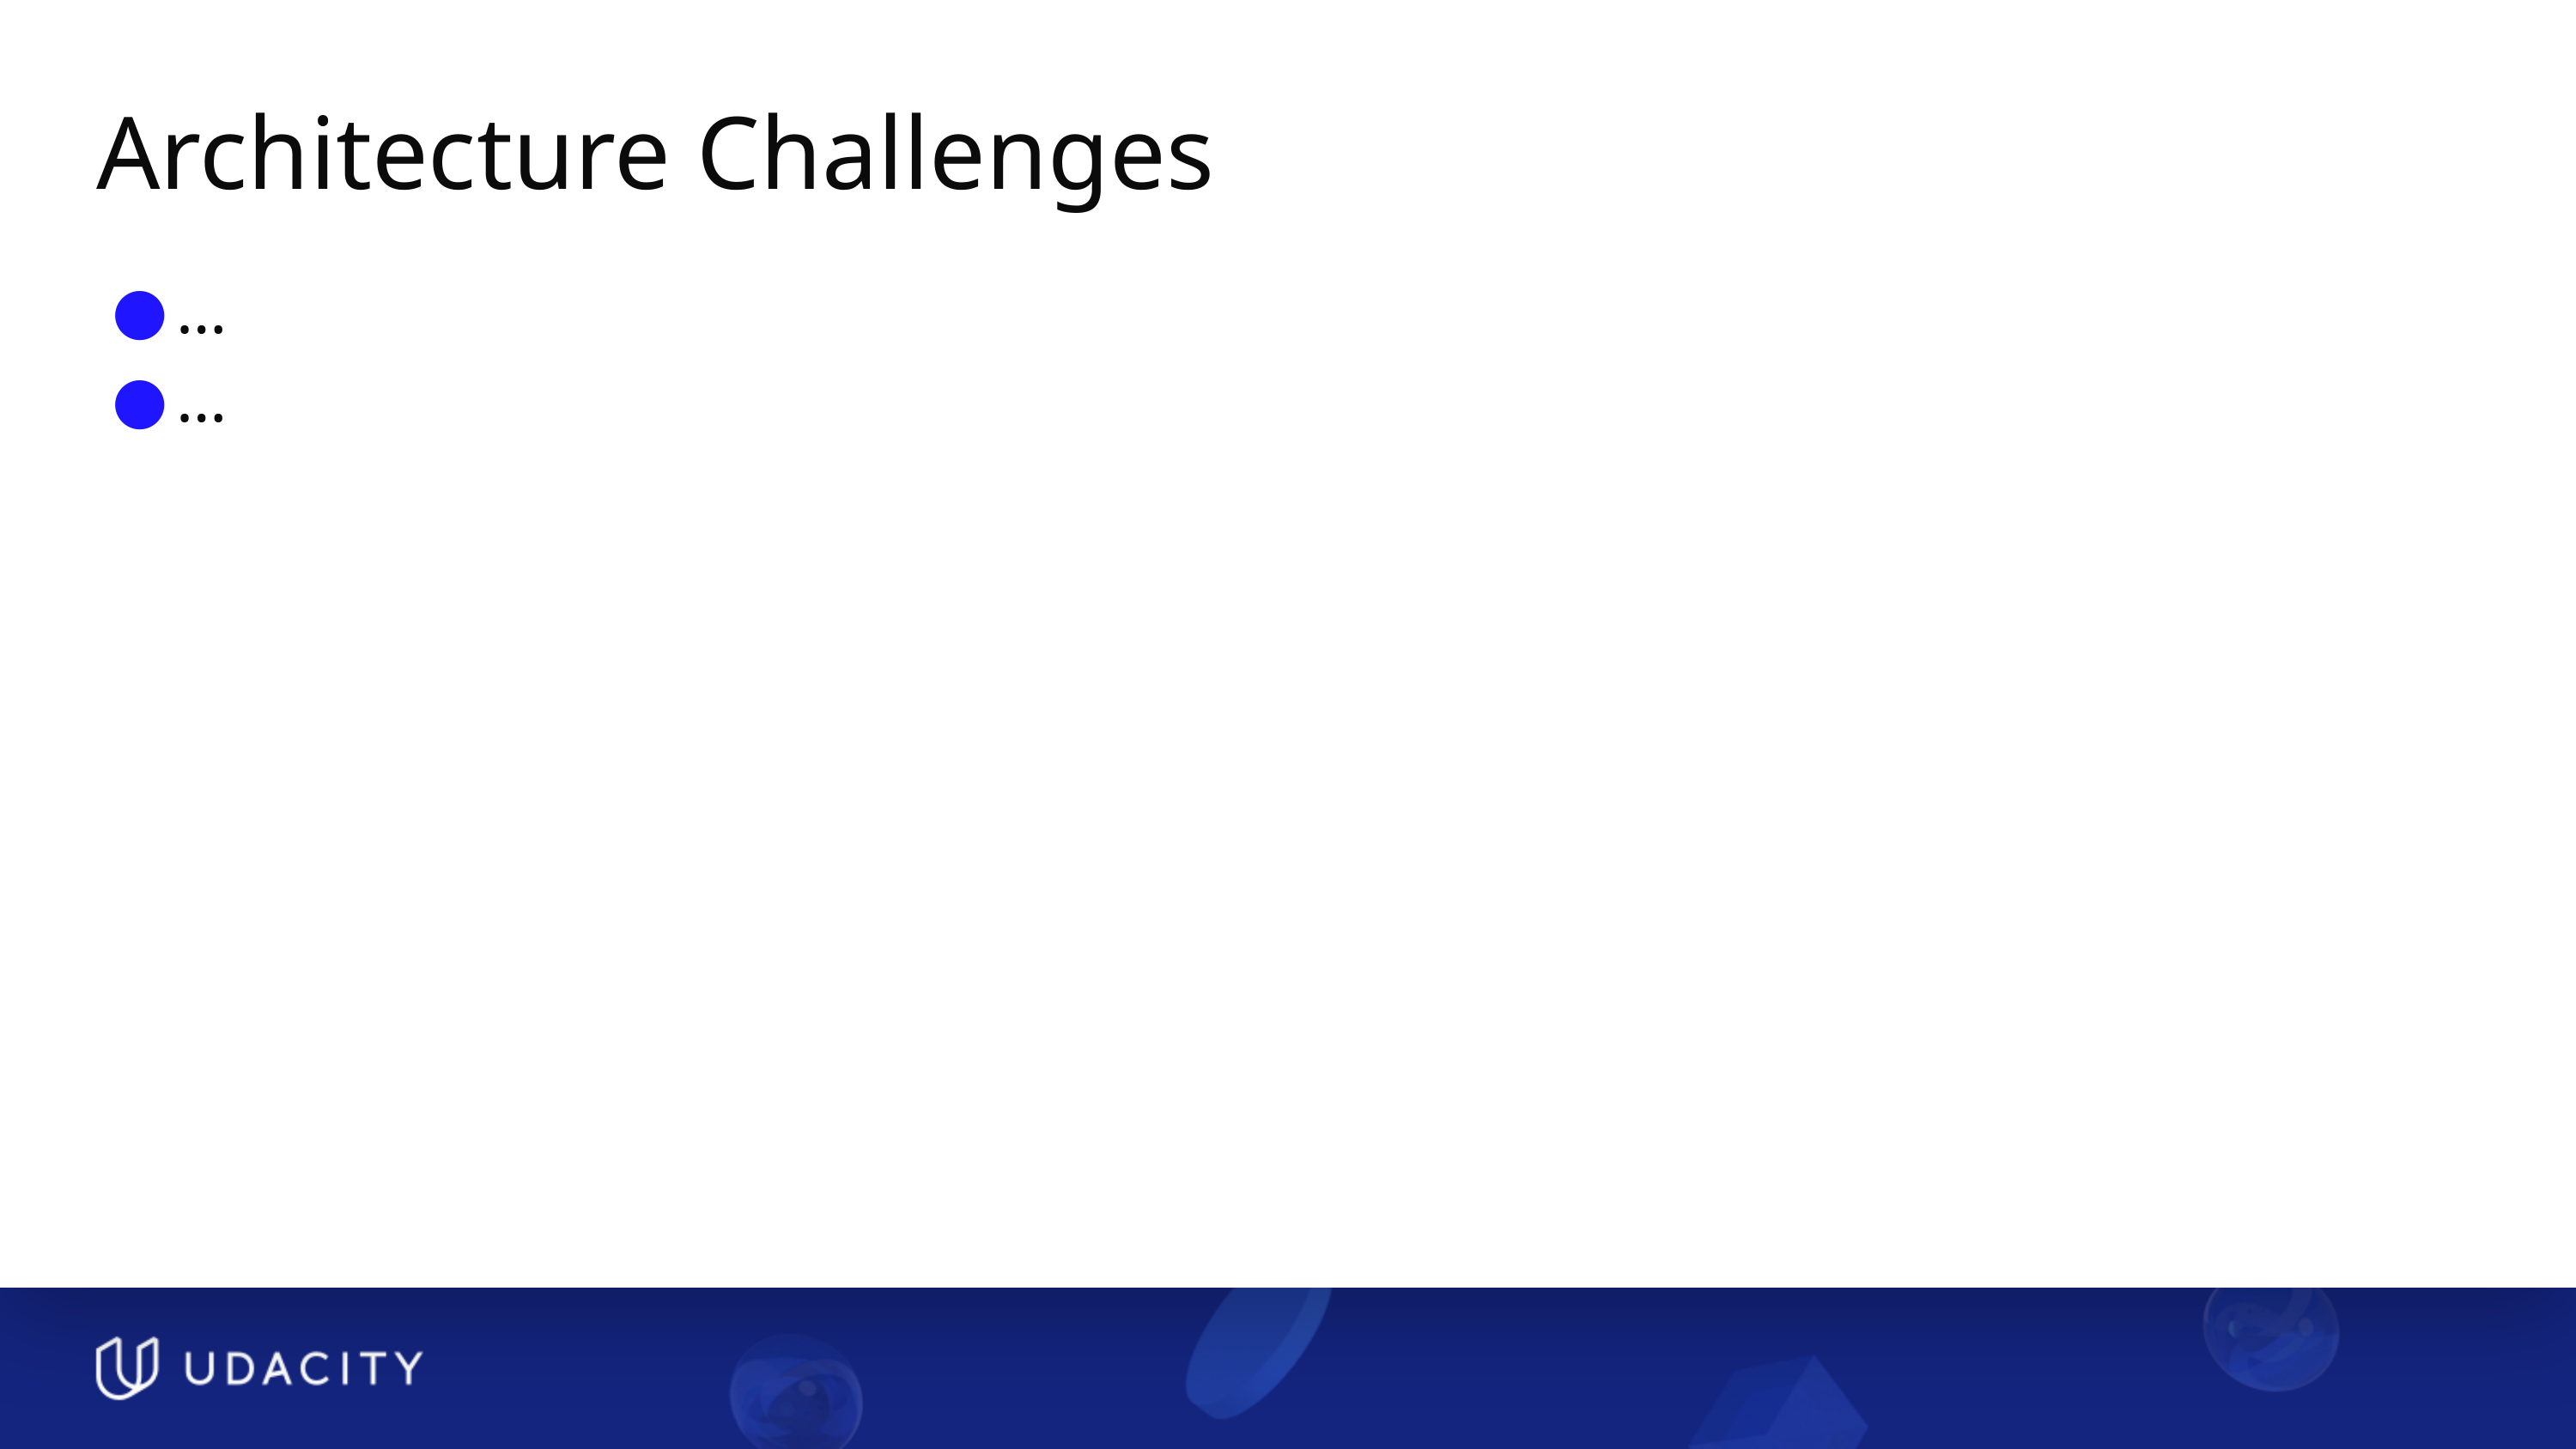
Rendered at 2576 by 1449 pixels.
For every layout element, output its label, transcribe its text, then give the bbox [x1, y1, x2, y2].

picture [0, 1288, 2576, 1449]
title Architecture Challenges [96, 43, 2480, 256]
list … … [112, 258, 2426, 1191]
